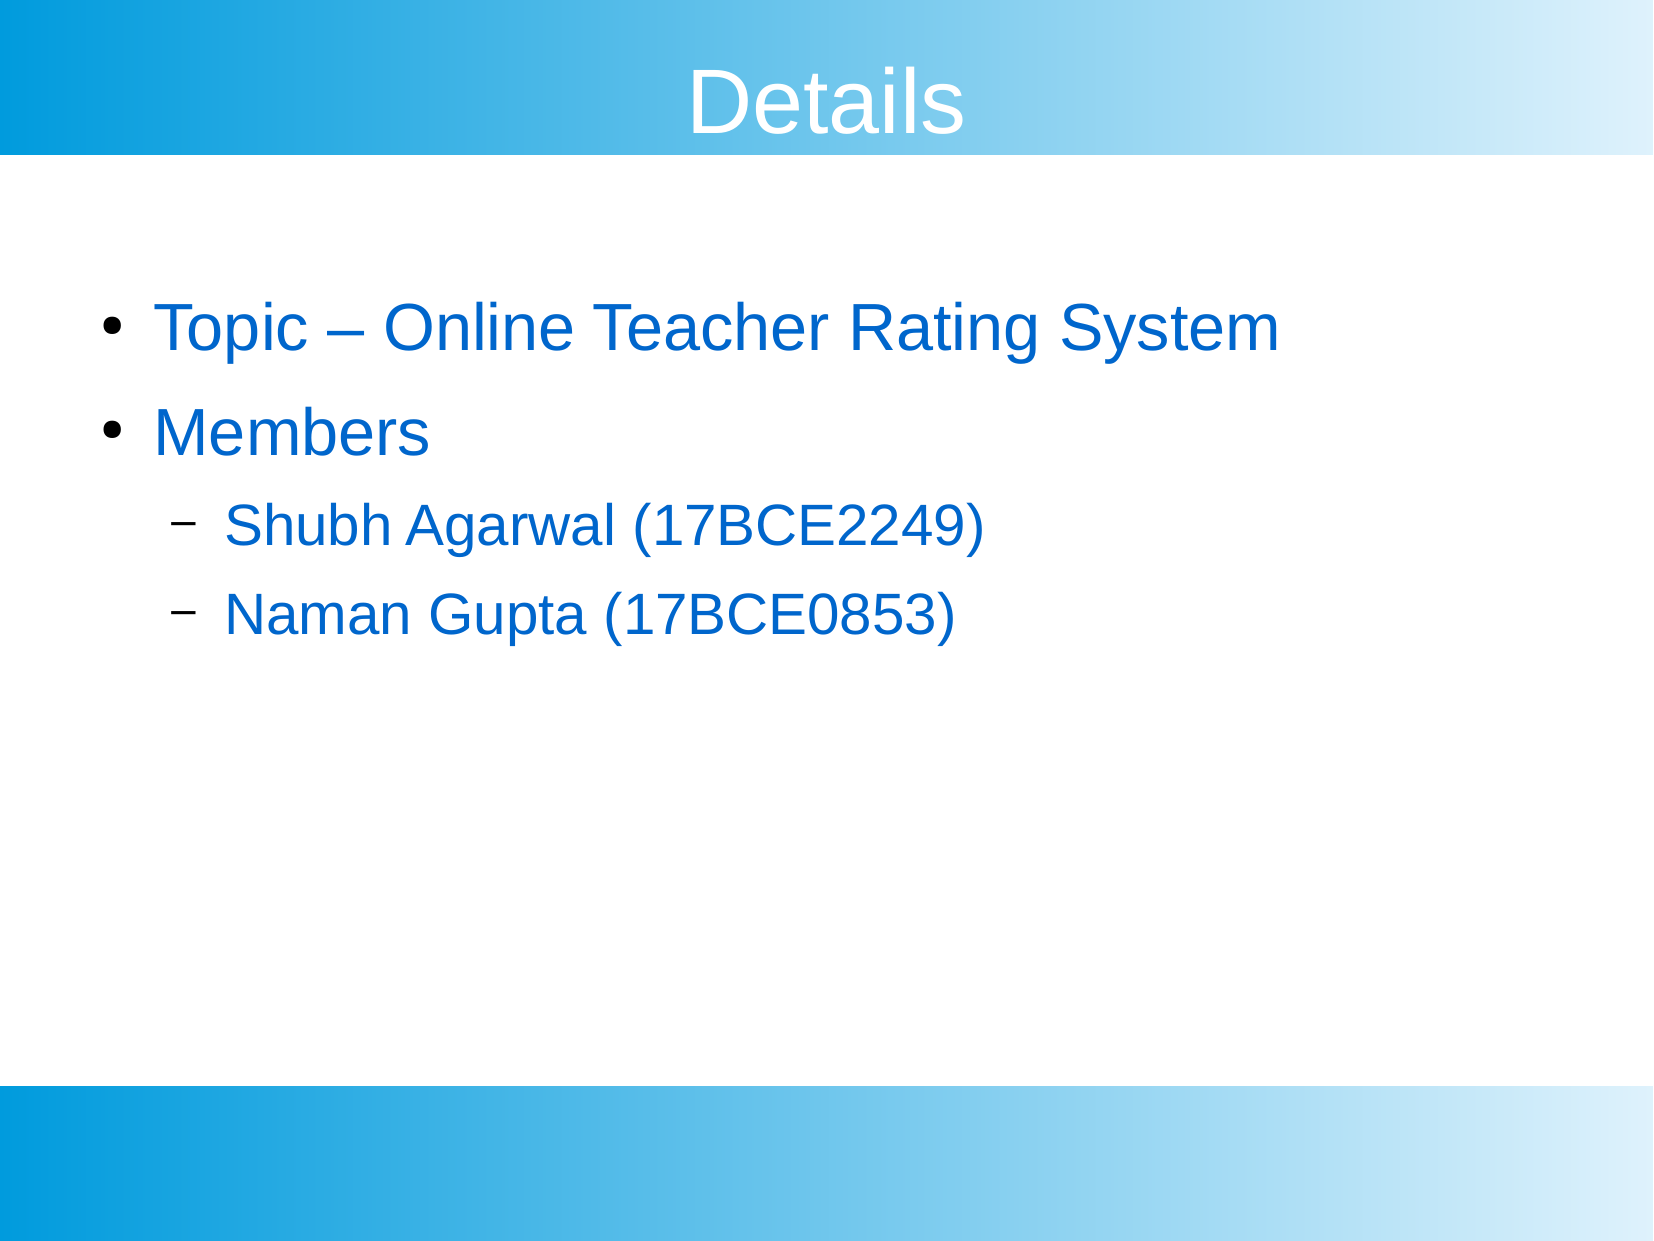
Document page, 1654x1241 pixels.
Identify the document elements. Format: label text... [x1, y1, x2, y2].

title Details [82, 49, 1571, 155]
list Topic – Online Teacher Rating System Members Shubh Agarwal (17BCE2249) Naman Gupta (17BCE0853) [82, 290, 1571, 1010]
